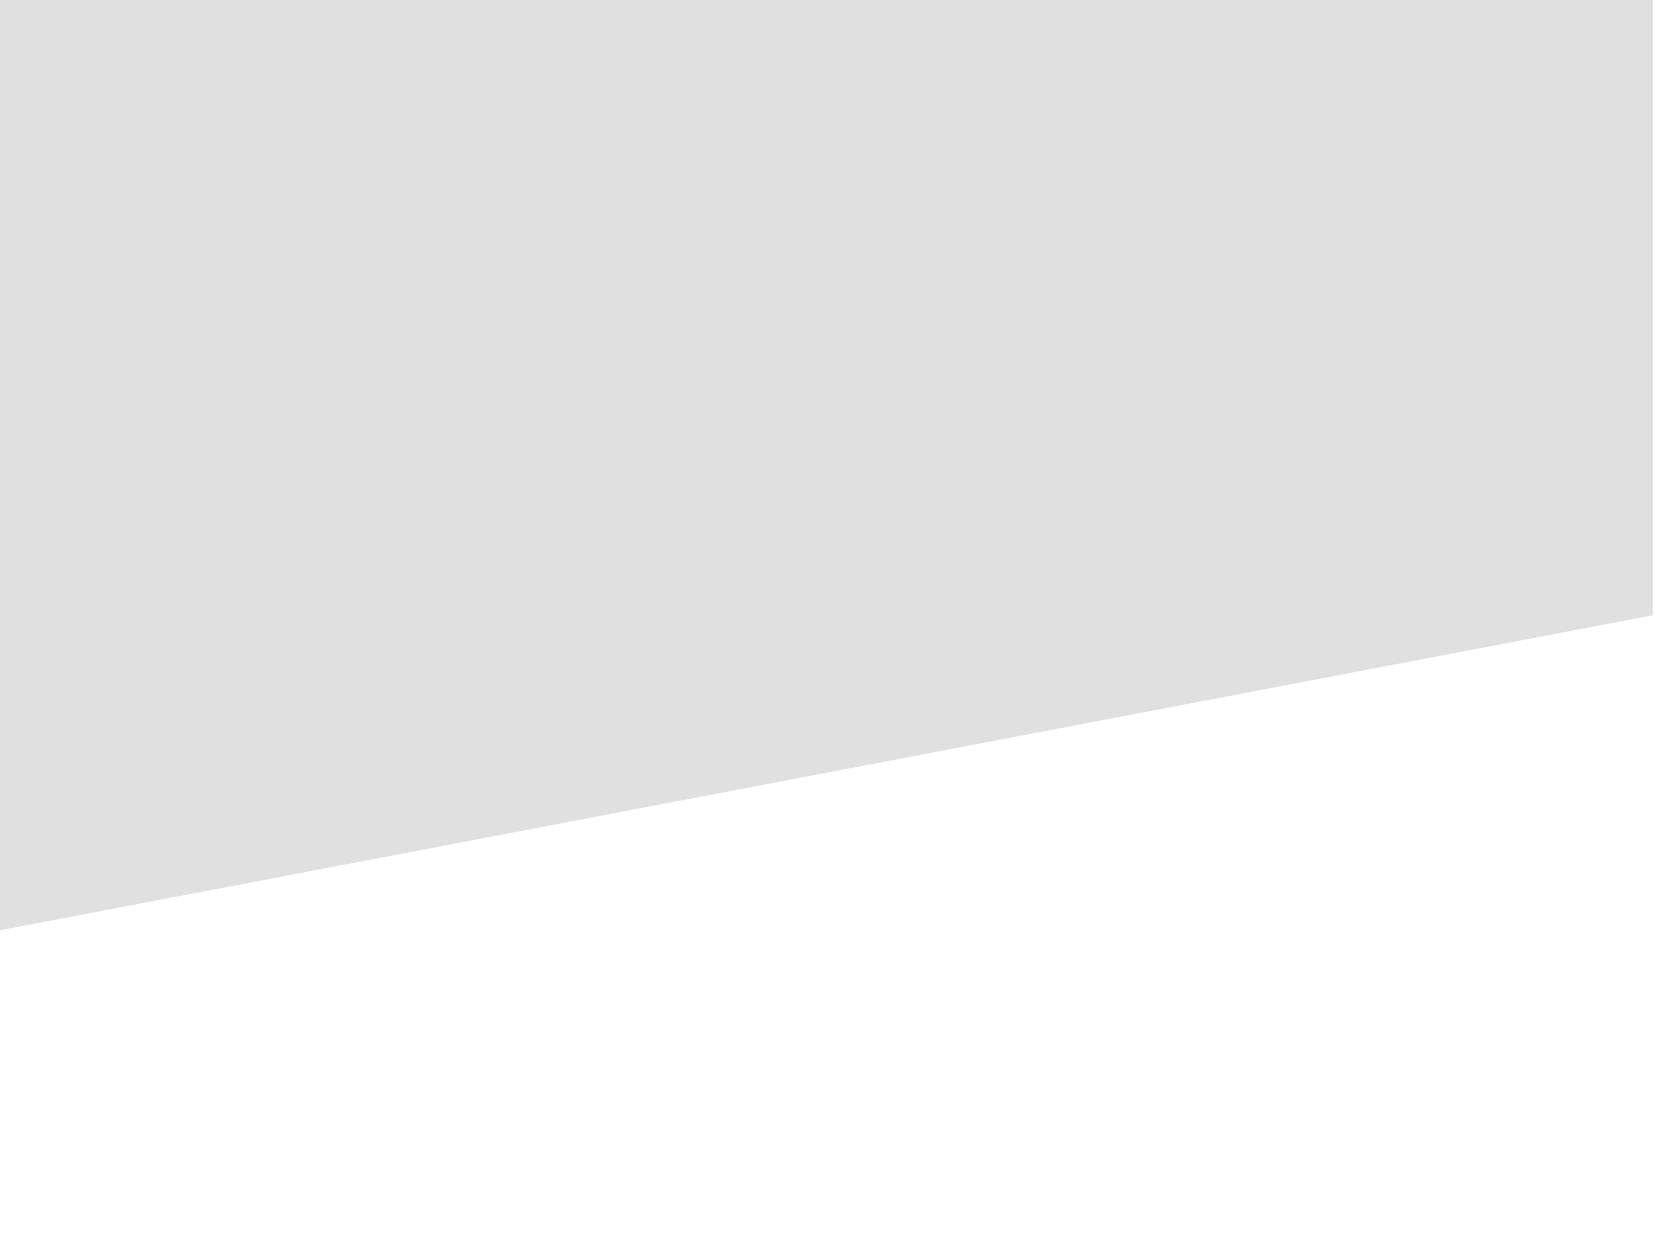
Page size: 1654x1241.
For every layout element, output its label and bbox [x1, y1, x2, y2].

text_box [100, 637, 1556, 1040]
